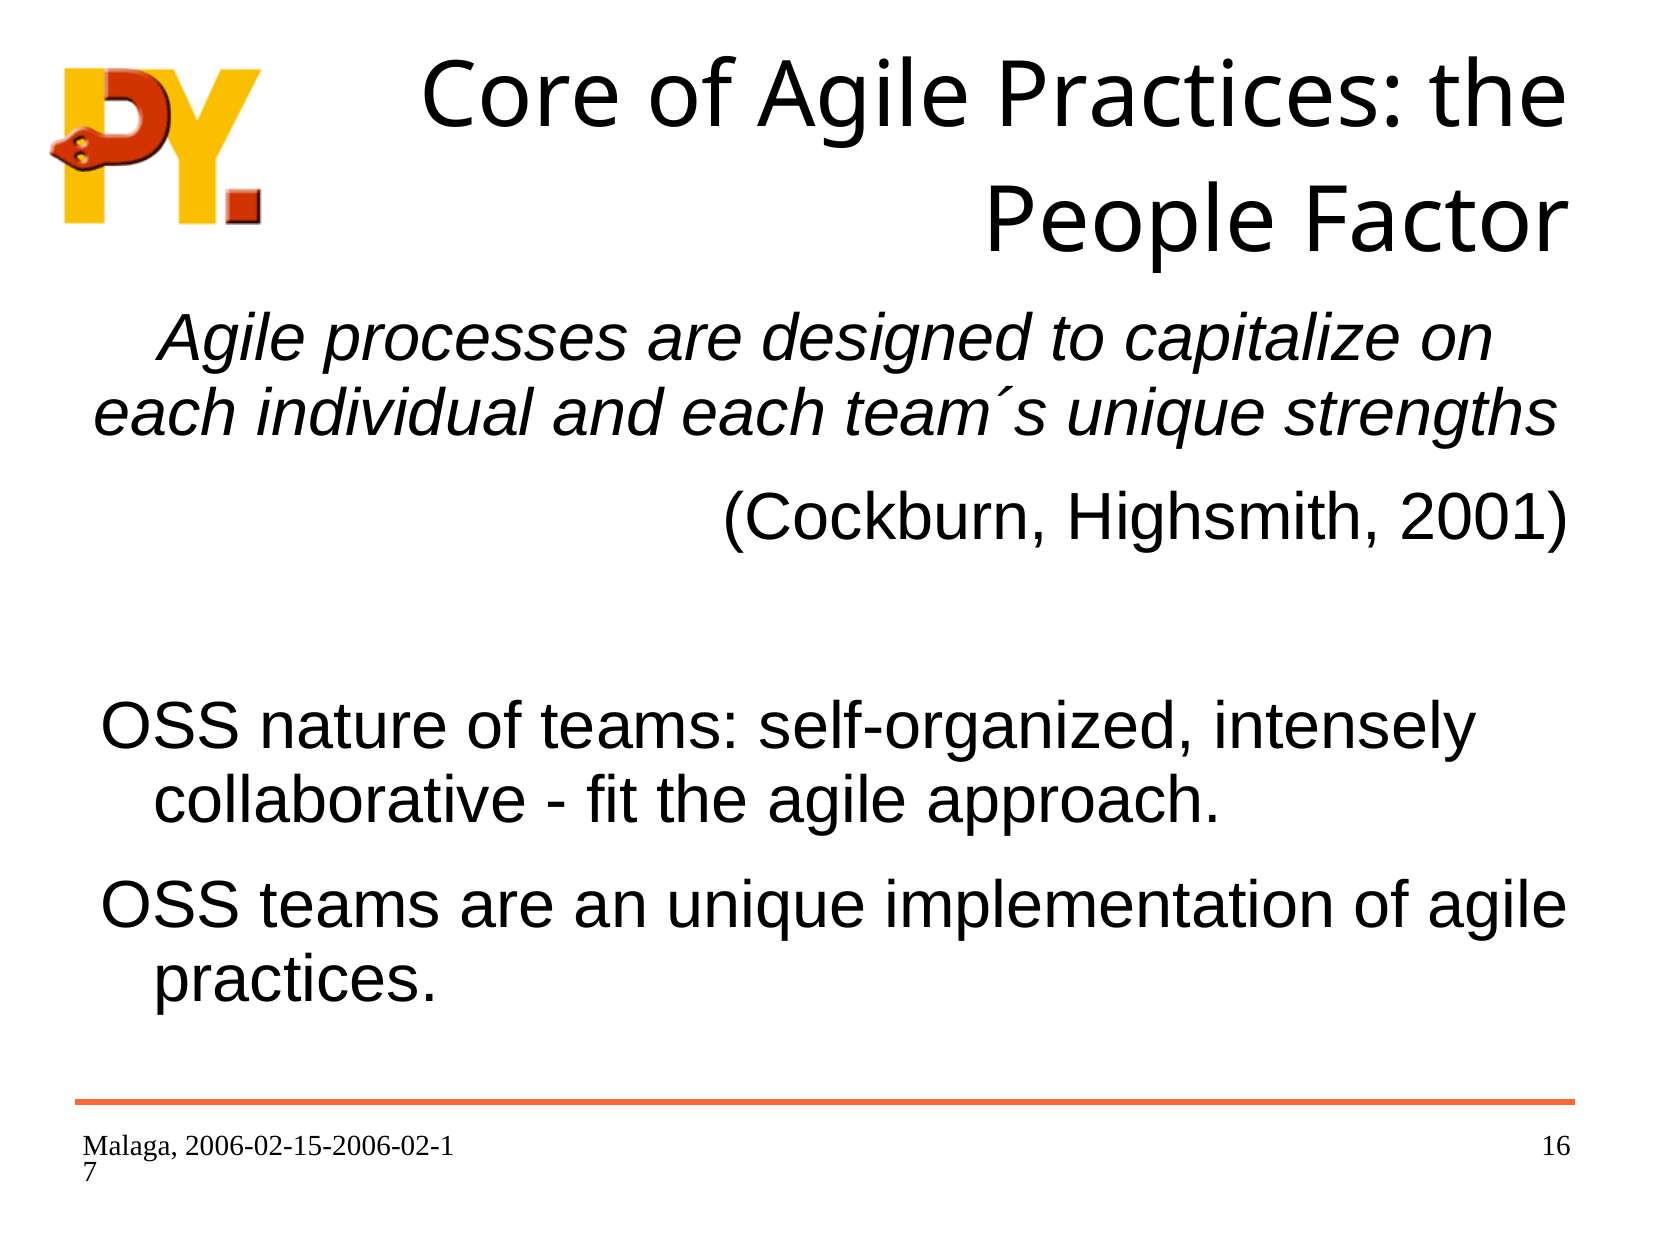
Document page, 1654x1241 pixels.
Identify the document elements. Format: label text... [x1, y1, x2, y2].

list Agile processes are designed to capitalize on each individual and each team´s unique strengths (Cockburn, Highsmith, 2001) OSS nature of teams: self-organized, intensely collaborative - fit the agile approach. OSS teams are an unique implementation of agile practices. [82, 300, 1571, 1109]
title Core of Agile Practices: the People Factor [337, 41, 1571, 265]
picture [49, 67, 263, 225]
